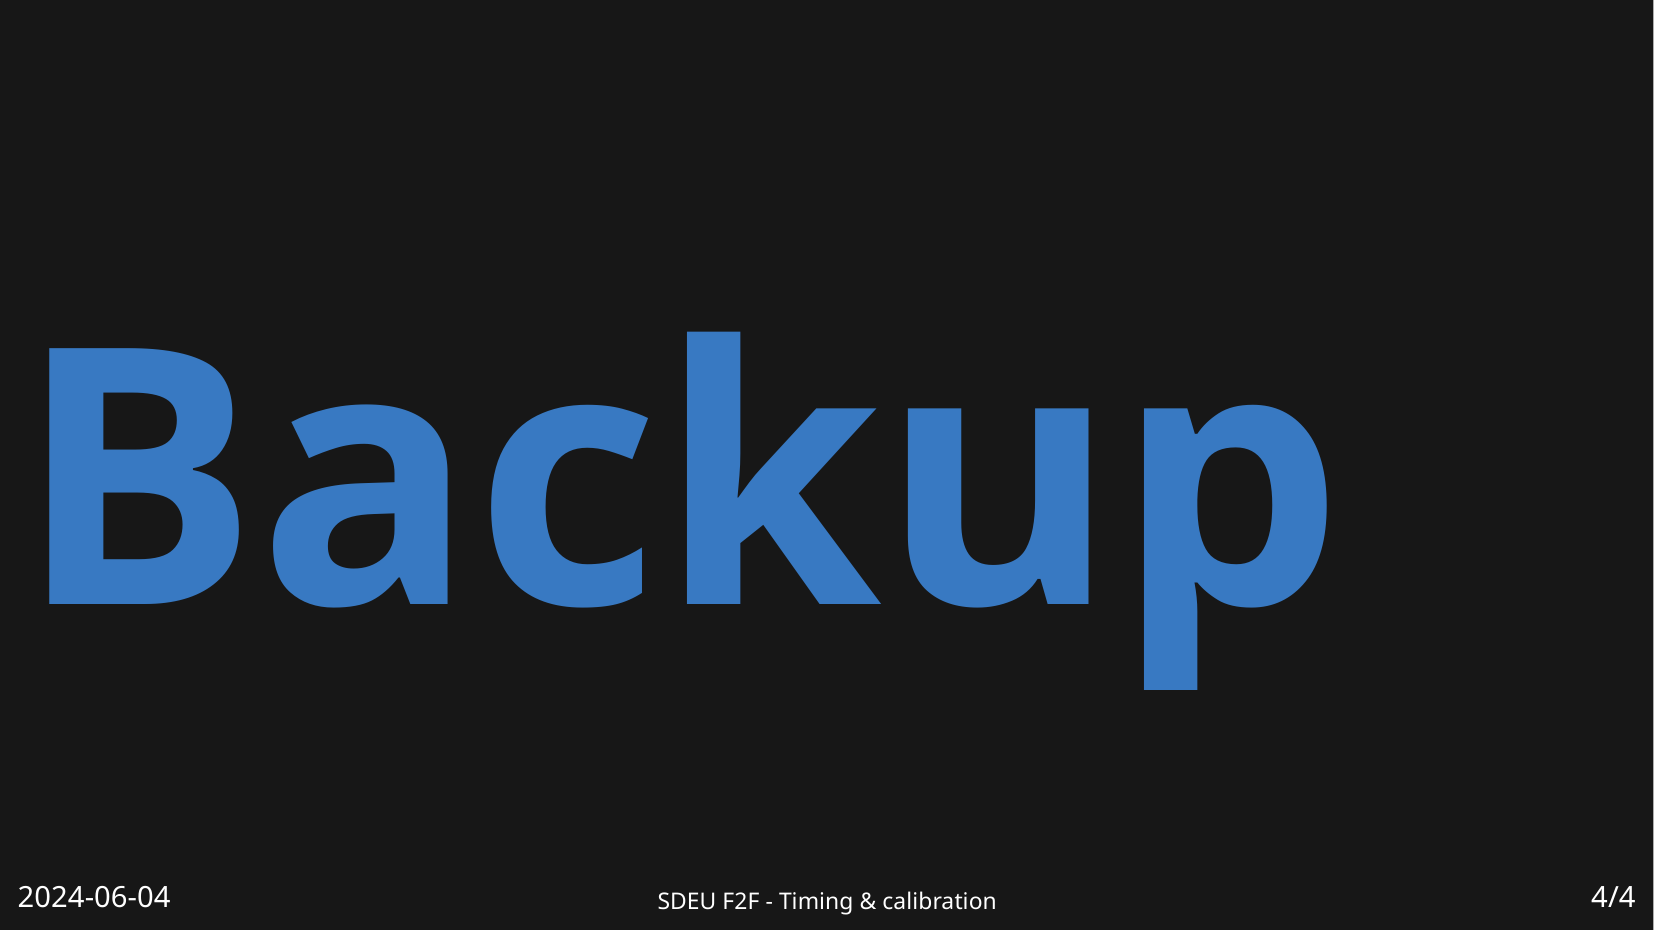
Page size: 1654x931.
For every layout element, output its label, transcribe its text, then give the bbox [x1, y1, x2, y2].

title Backup [18, 256, 1632, 674]
